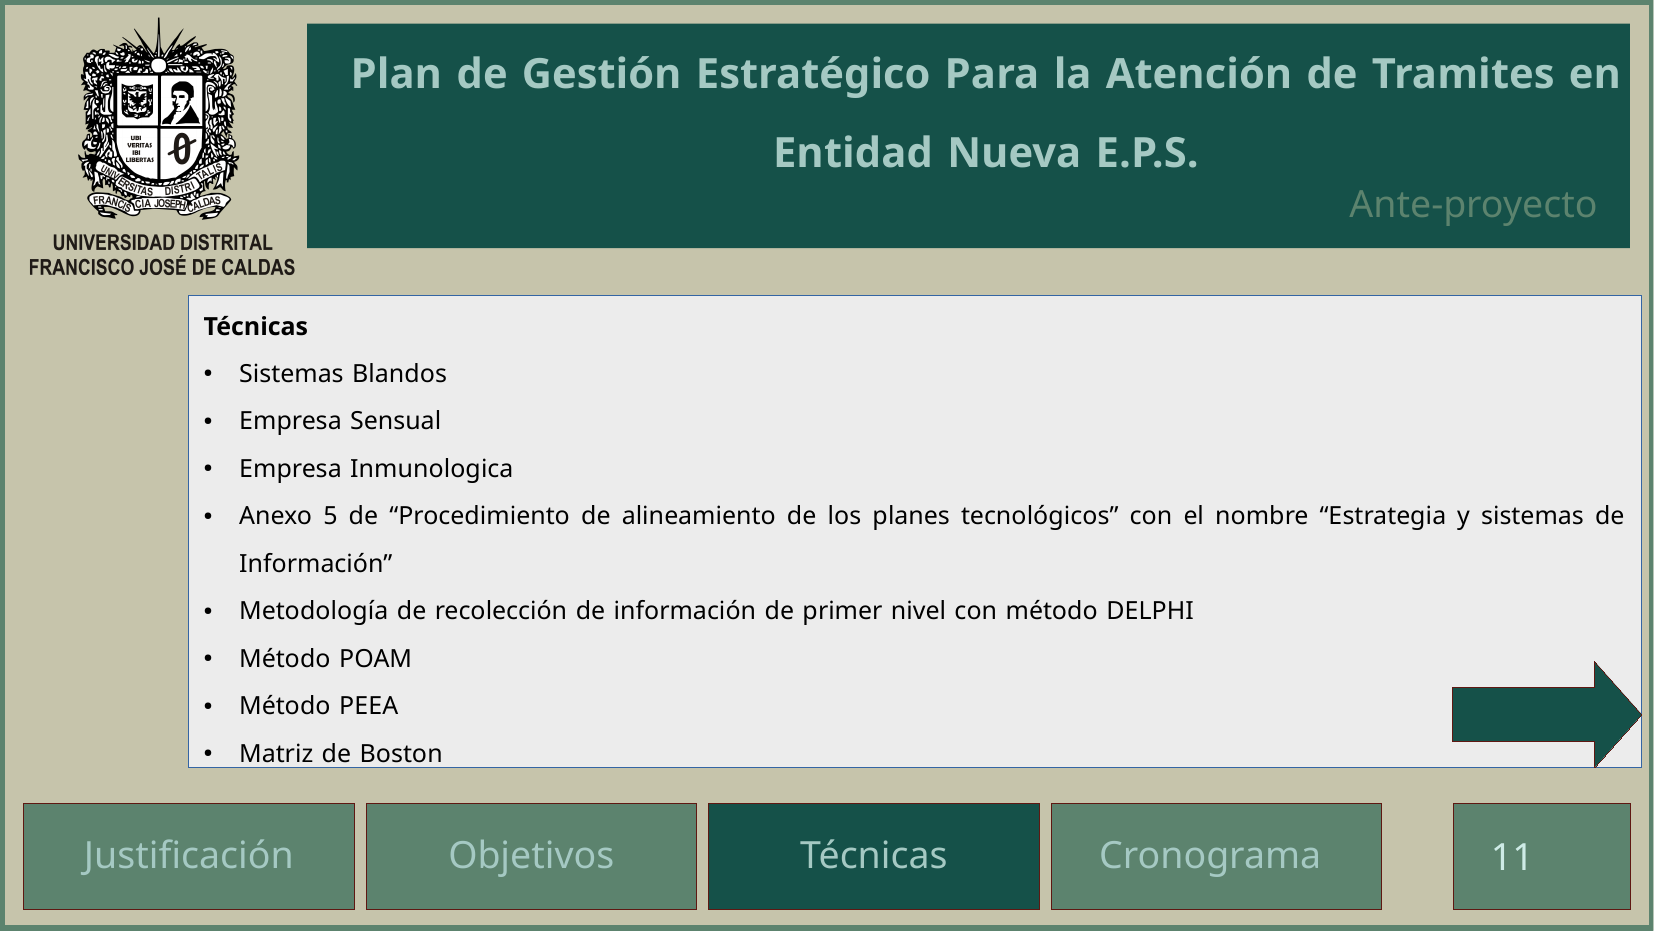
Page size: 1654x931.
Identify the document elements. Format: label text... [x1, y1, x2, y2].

text_box Cronograma [1051, 803, 1382, 910]
text_box Ante-proyecto [1334, 162, 1642, 249]
text_box Técnicas Sistemas Blandos Empresa Sensual Empresa Inmunologica Anexo 5 de “Procedimiento de alineamiento de los planes tecnológicos” con el nombre “Estrategia y sistemas de Información” Metodología de recolección de información de primer nivel con método DELPHI Método POAM Método PEEA Matriz de Boston [188, 295, 1642, 768]
text_box <número> [1393, 814, 1631, 901]
picture [12, 0, 308, 296]
text_box Objetivos [366, 803, 697, 910]
text_box [0, 0, 1654, 931]
text_box Plan de Gestión Estratégico Para la Atención de Tramites en Entidad Nueva E.P.S. [318, 27, 1654, 201]
text_box Justificación [23, 803, 355, 910]
text_box Técnicas [708, 803, 1040, 910]
